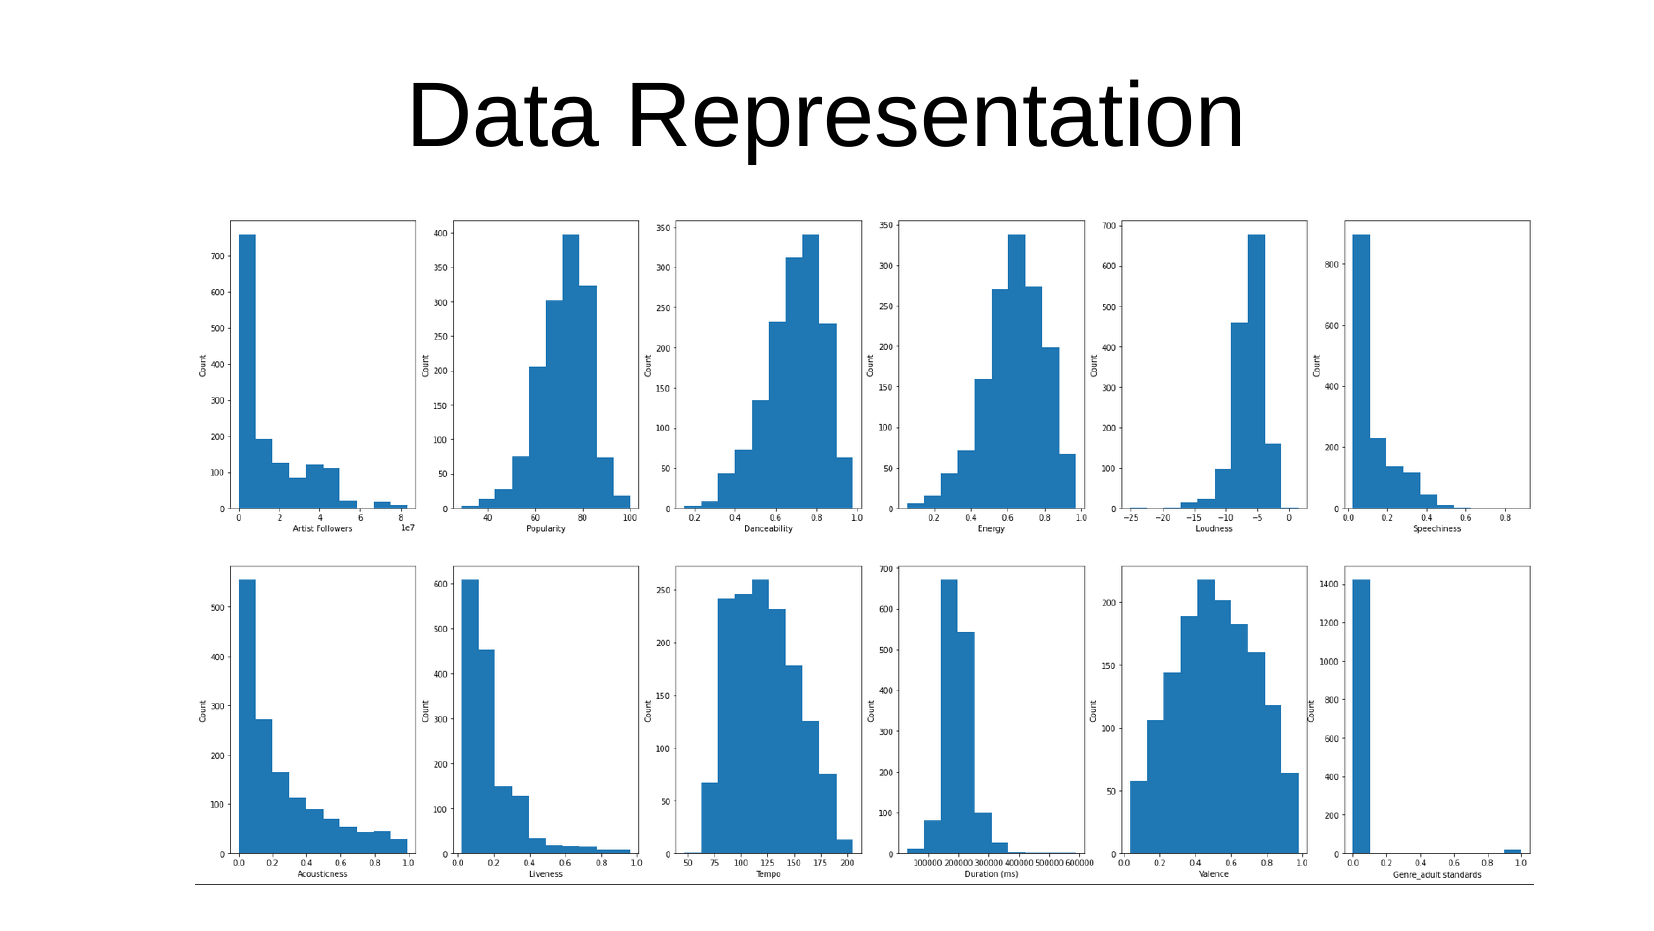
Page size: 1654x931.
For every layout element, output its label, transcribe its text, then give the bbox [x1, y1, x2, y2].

picture [195, 216, 1534, 886]
title Data Representation [82, 37, 1571, 193]
